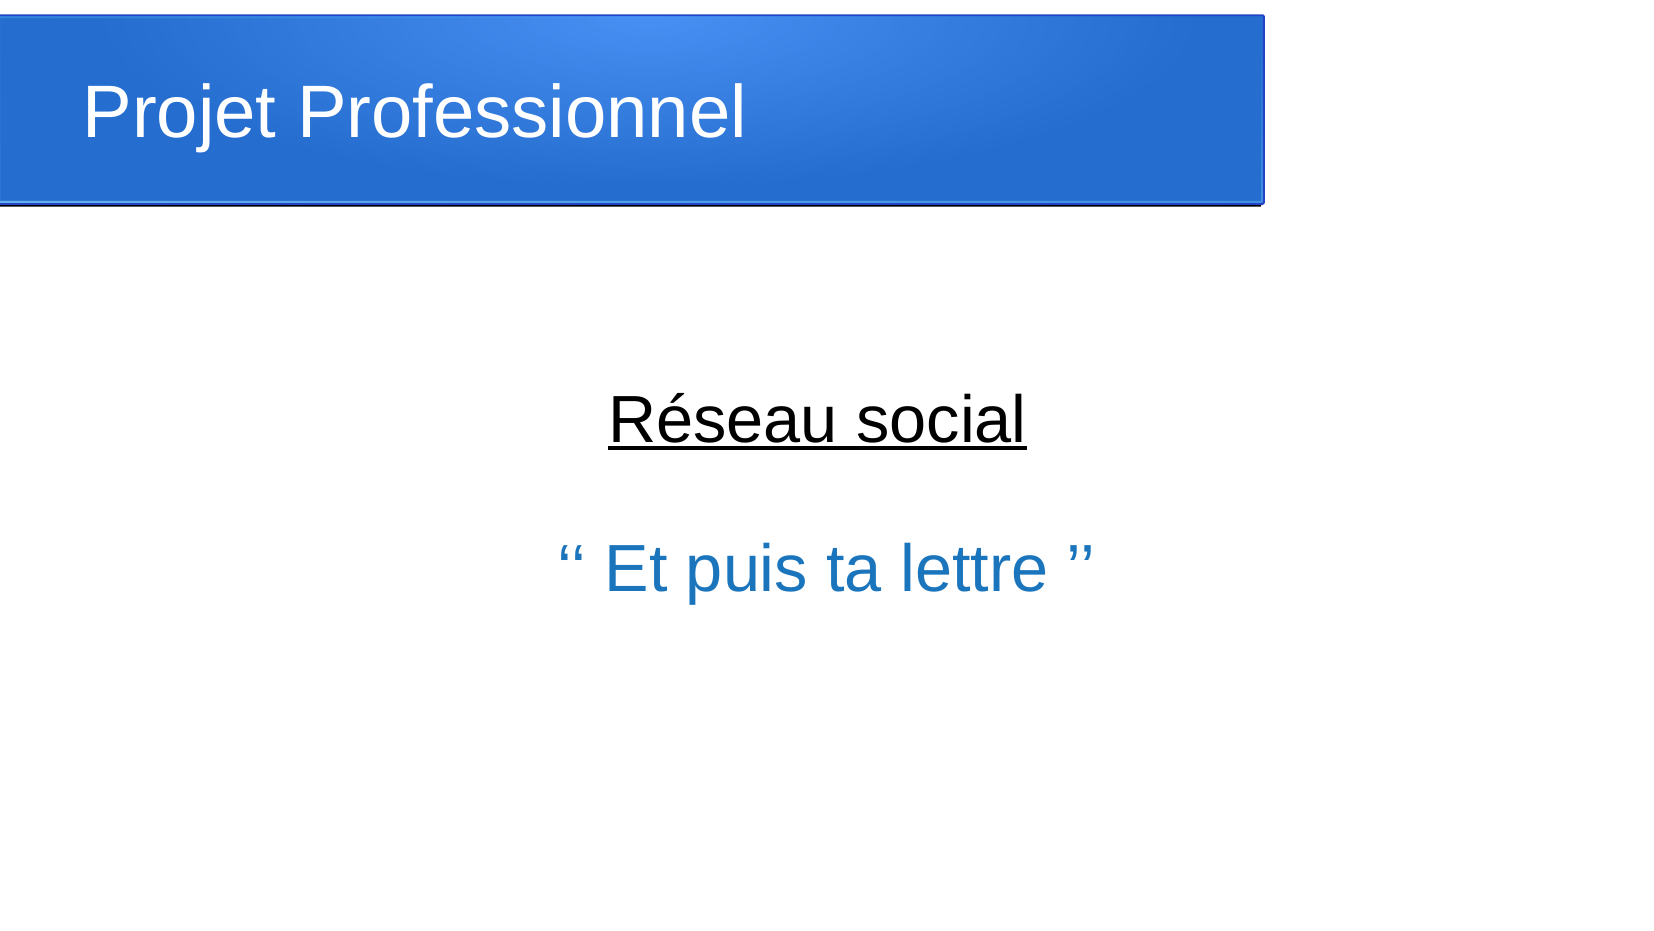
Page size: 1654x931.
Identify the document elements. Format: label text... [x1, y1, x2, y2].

title Projet Professionnel [82, 35, 1235, 189]
subtitle Réseau social ‘‘ Et puis ta lettre ’’ [82, 224, 1571, 764]
